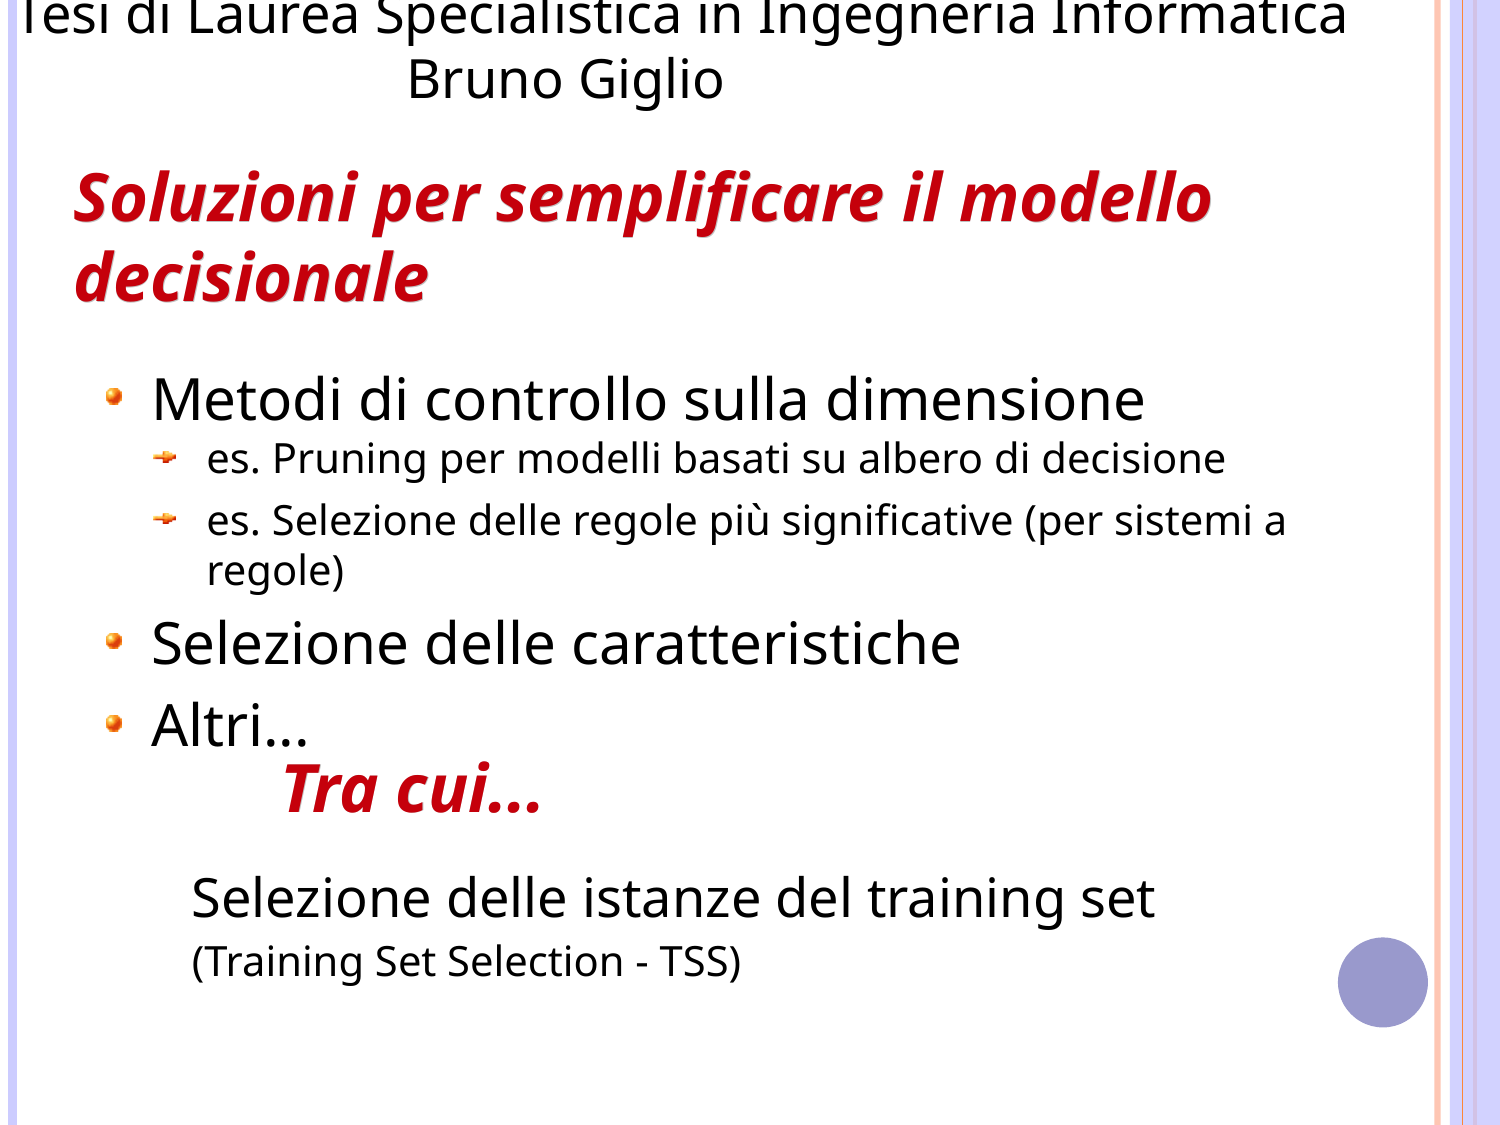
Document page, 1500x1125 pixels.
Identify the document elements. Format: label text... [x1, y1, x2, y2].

list Selezione delle istanze del training set (Training Set Selection - TSS) [177, 856, 1241, 1034]
list Metodi di controllo sulla dimensione es. Pruning per modelli basati su albero di decisione es. Selezione delle regole più significative (per sistemi a regole) Selezione delle caratteristiche Altri... [91, 354, 1447, 709]
title Tesi di Laurea Specialistica in Ingegneria Informatica Bruno Giglio [0, 0, 1477, 89]
picture [106, 715, 122, 732]
text_box Soluzioni per semplificare il modello decisionale [59, 147, 1388, 325]
text_box Tra cui... [265, 738, 621, 856]
